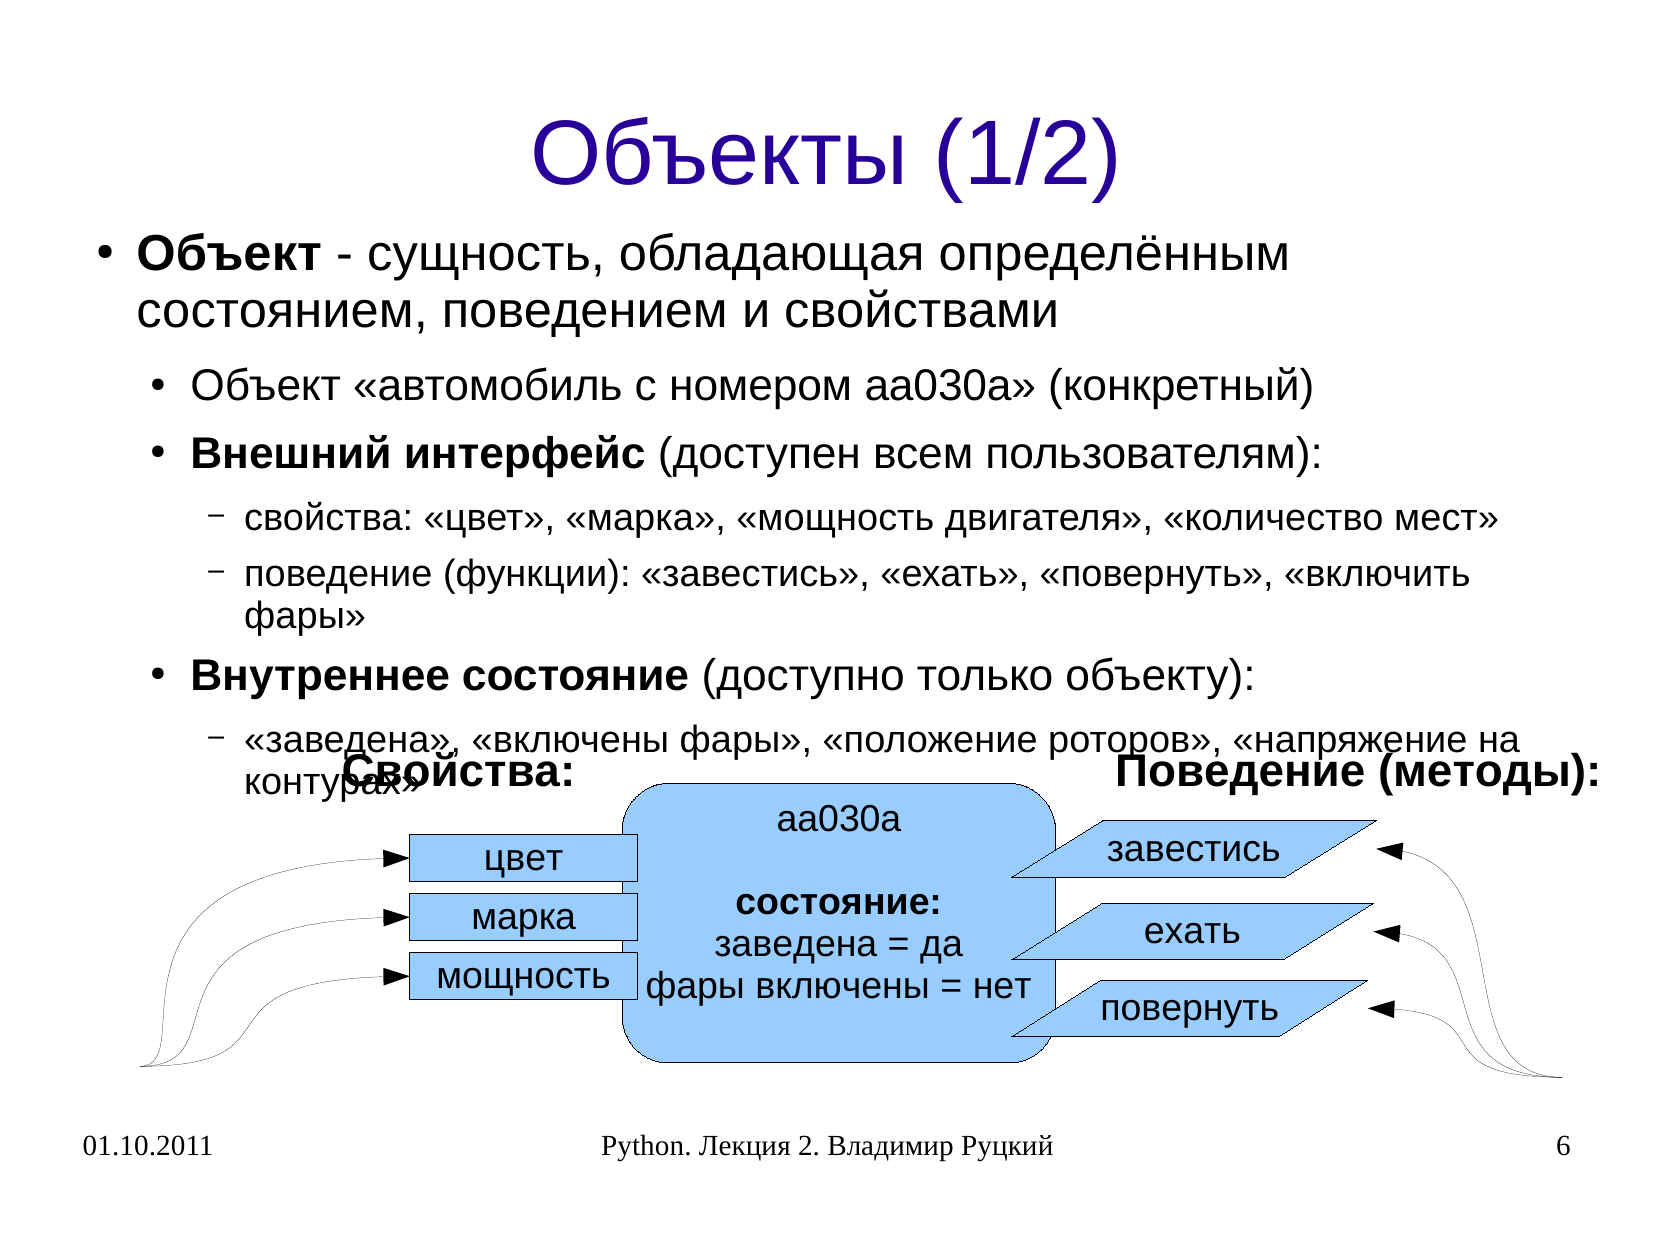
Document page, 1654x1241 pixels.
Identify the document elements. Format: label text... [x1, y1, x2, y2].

text_box мощность [409, 952, 638, 1000]
text_box повернуть [1011, 980, 1368, 1037]
text_box Свойства: [326, 738, 591, 804]
list Объект - сущность, обладающая определённым состоянием, поведением и свойствами Объект «автомобиль с номером aa030a» (конкретный) Внешний интерфейс (доступен всем пользователям): свойства: «цвет», «марка», «мощность двигателя», «количество мест» поведение (функции): «завестись», «ехать», «повернуть», «включить фары» Внутреннее состояние (доступно только объекту): «заведена», «включены фары», «положение роторов», «напряжение на контурах» [82, 224, 1571, 809]
text_box цвет [409, 834, 638, 882]
title Объекты (1/2) [82, 49, 1571, 224]
text_box Поведение (методы): [1100, 738, 1618, 804]
text_box марка [409, 893, 638, 941]
text_box ехать [1011, 903, 1374, 960]
text_box завестись [1011, 820, 1377, 878]
text_box aa030a состояние: заведена = да фары включены = нет [622, 783, 1056, 1063]
